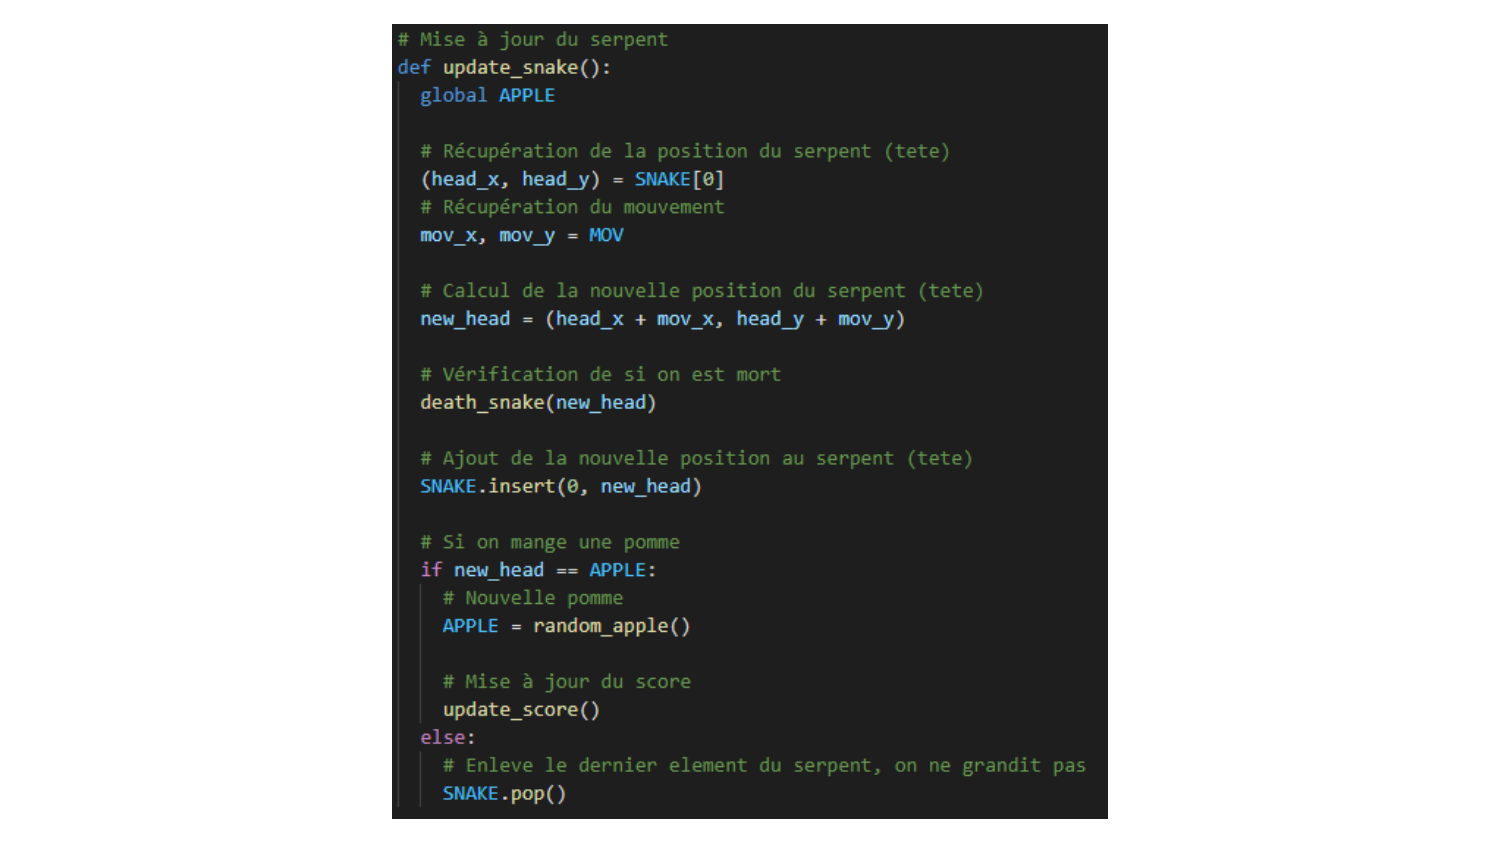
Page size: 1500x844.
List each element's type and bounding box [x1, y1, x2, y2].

picture [392, 24, 1108, 819]
